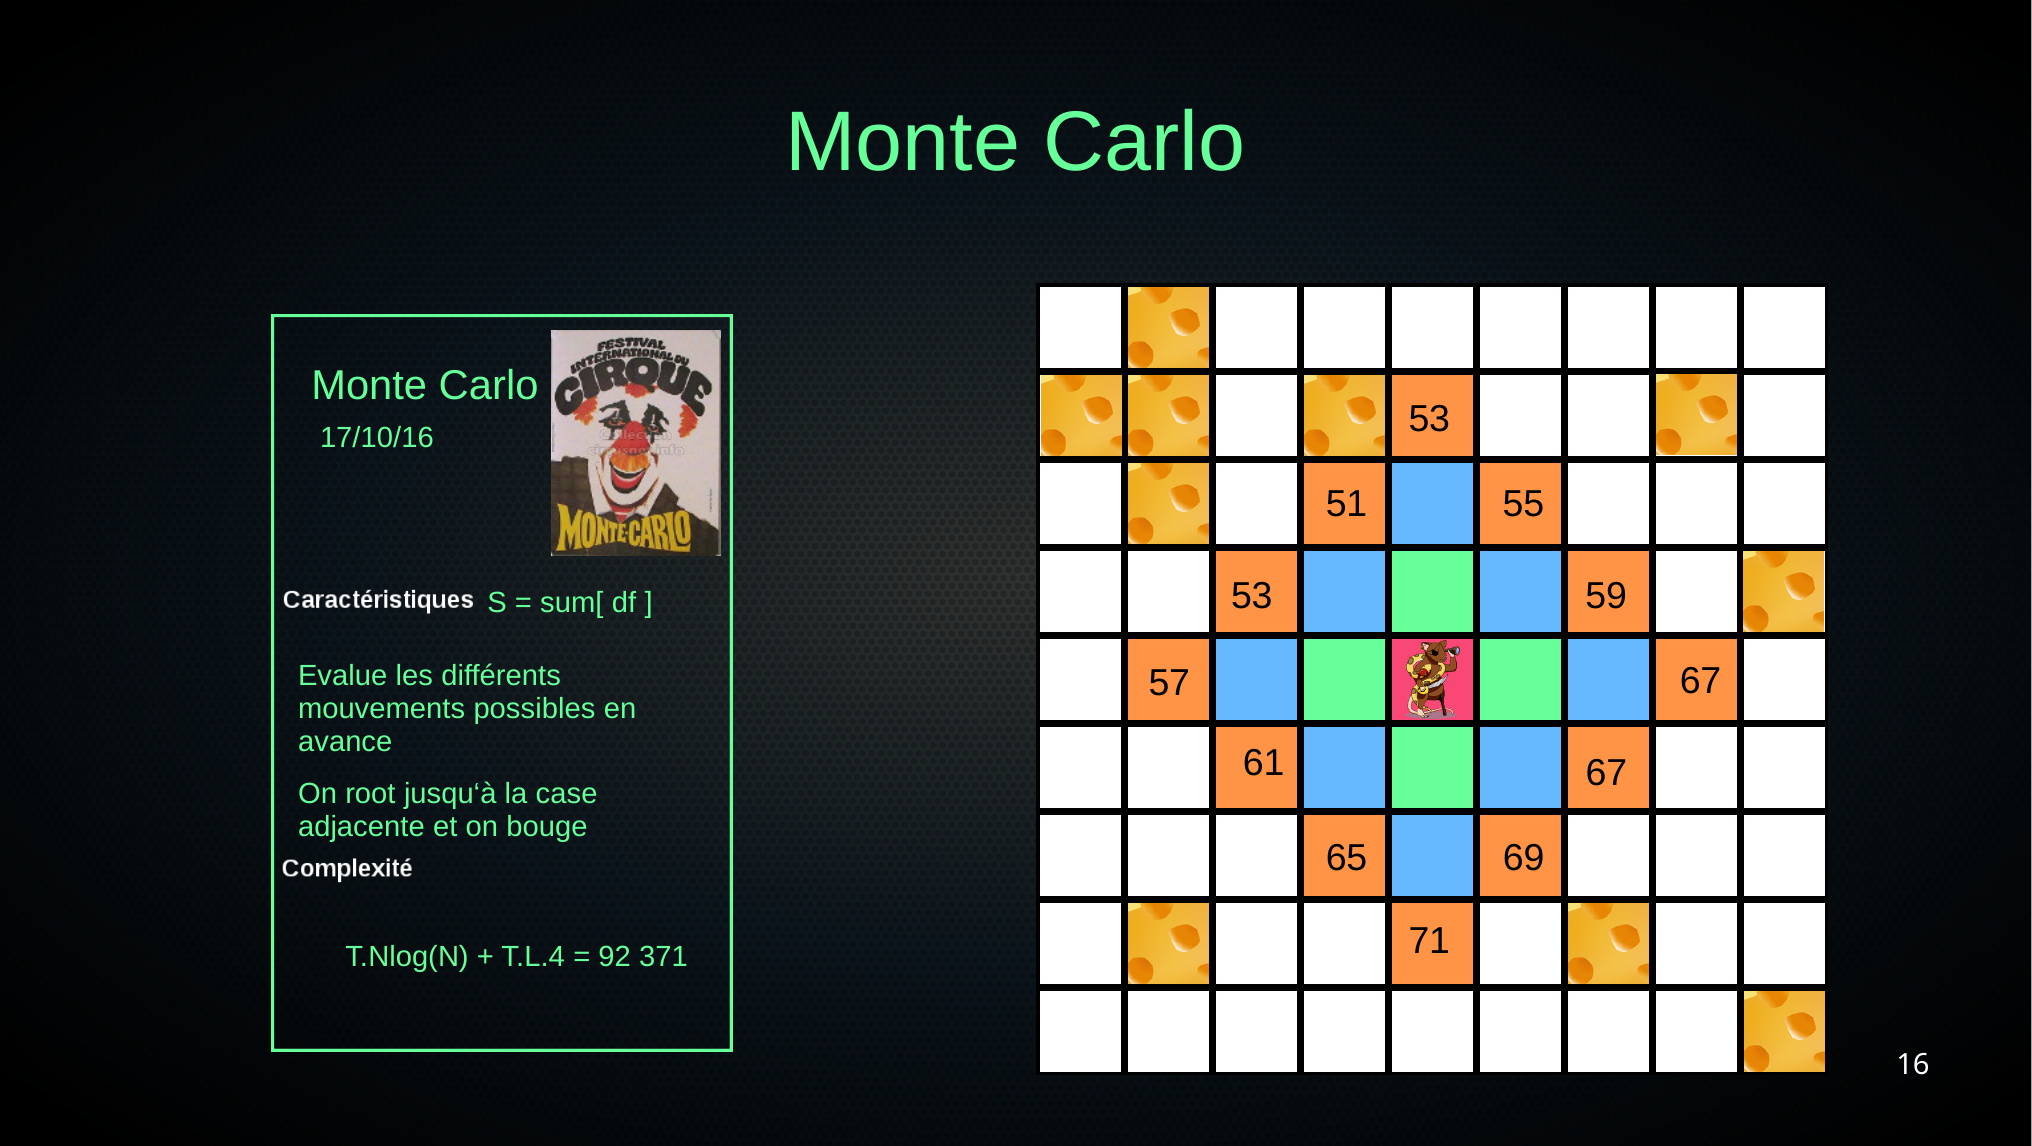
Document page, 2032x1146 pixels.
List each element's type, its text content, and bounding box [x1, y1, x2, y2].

text_box 67 [1665, 651, 1737, 709]
text_box 51 [1311, 474, 1383, 532]
text_box T.Nlog(N) + T.L.4 = 92 371 [330, 933, 721, 981]
text_box 69 [1488, 829, 1560, 886]
text_box 53 [1216, 566, 1288, 624]
text_box 65 [1311, 829, 1383, 886]
text_box 57 [1133, 654, 1206, 712]
text_box 59 [1570, 566, 1642, 624]
text_box On root jusqu‘à la case adjacente et on bouge [283, 769, 709, 875]
text_box S = sum[ df ] [472, 578, 669, 627]
text_box Monte Carlo [296, 354, 551, 416]
picture [0, 0, 2032, 1146]
text_box 53 [1393, 389, 1465, 447]
title Monte Carlo [101, 45, 1930, 237]
text_box 55 [1487, 474, 1560, 532]
text_box 71 [1393, 911, 1465, 969]
text_box Evalue les différents mouvements possibles en avance [283, 651, 721, 766]
text_box 61 [1228, 734, 1300, 792]
text_box 67 [1570, 744, 1643, 813]
text_box 17/10/16 [305, 413, 449, 461]
